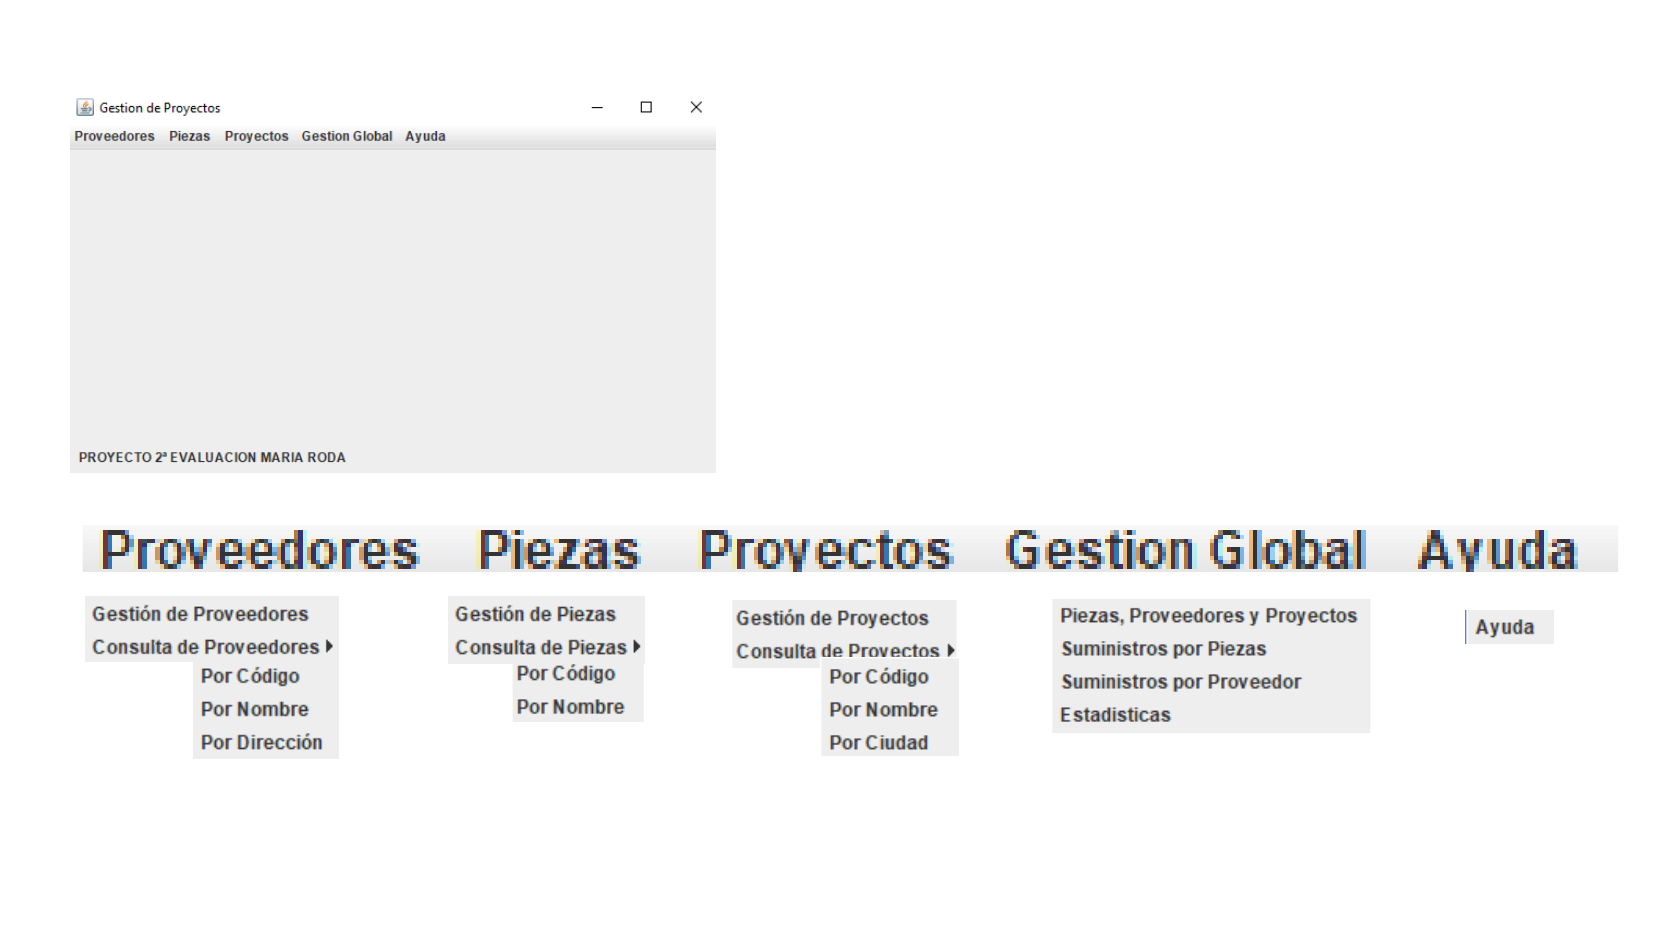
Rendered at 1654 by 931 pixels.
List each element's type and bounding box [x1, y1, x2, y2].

picture [448, 596, 645, 722]
picture [82, 525, 1619, 572]
picture [85, 596, 339, 759]
picture [1465, 610, 1554, 644]
picture [70, 94, 716, 473]
picture [732, 600, 959, 756]
picture [1051, 599, 1371, 733]
